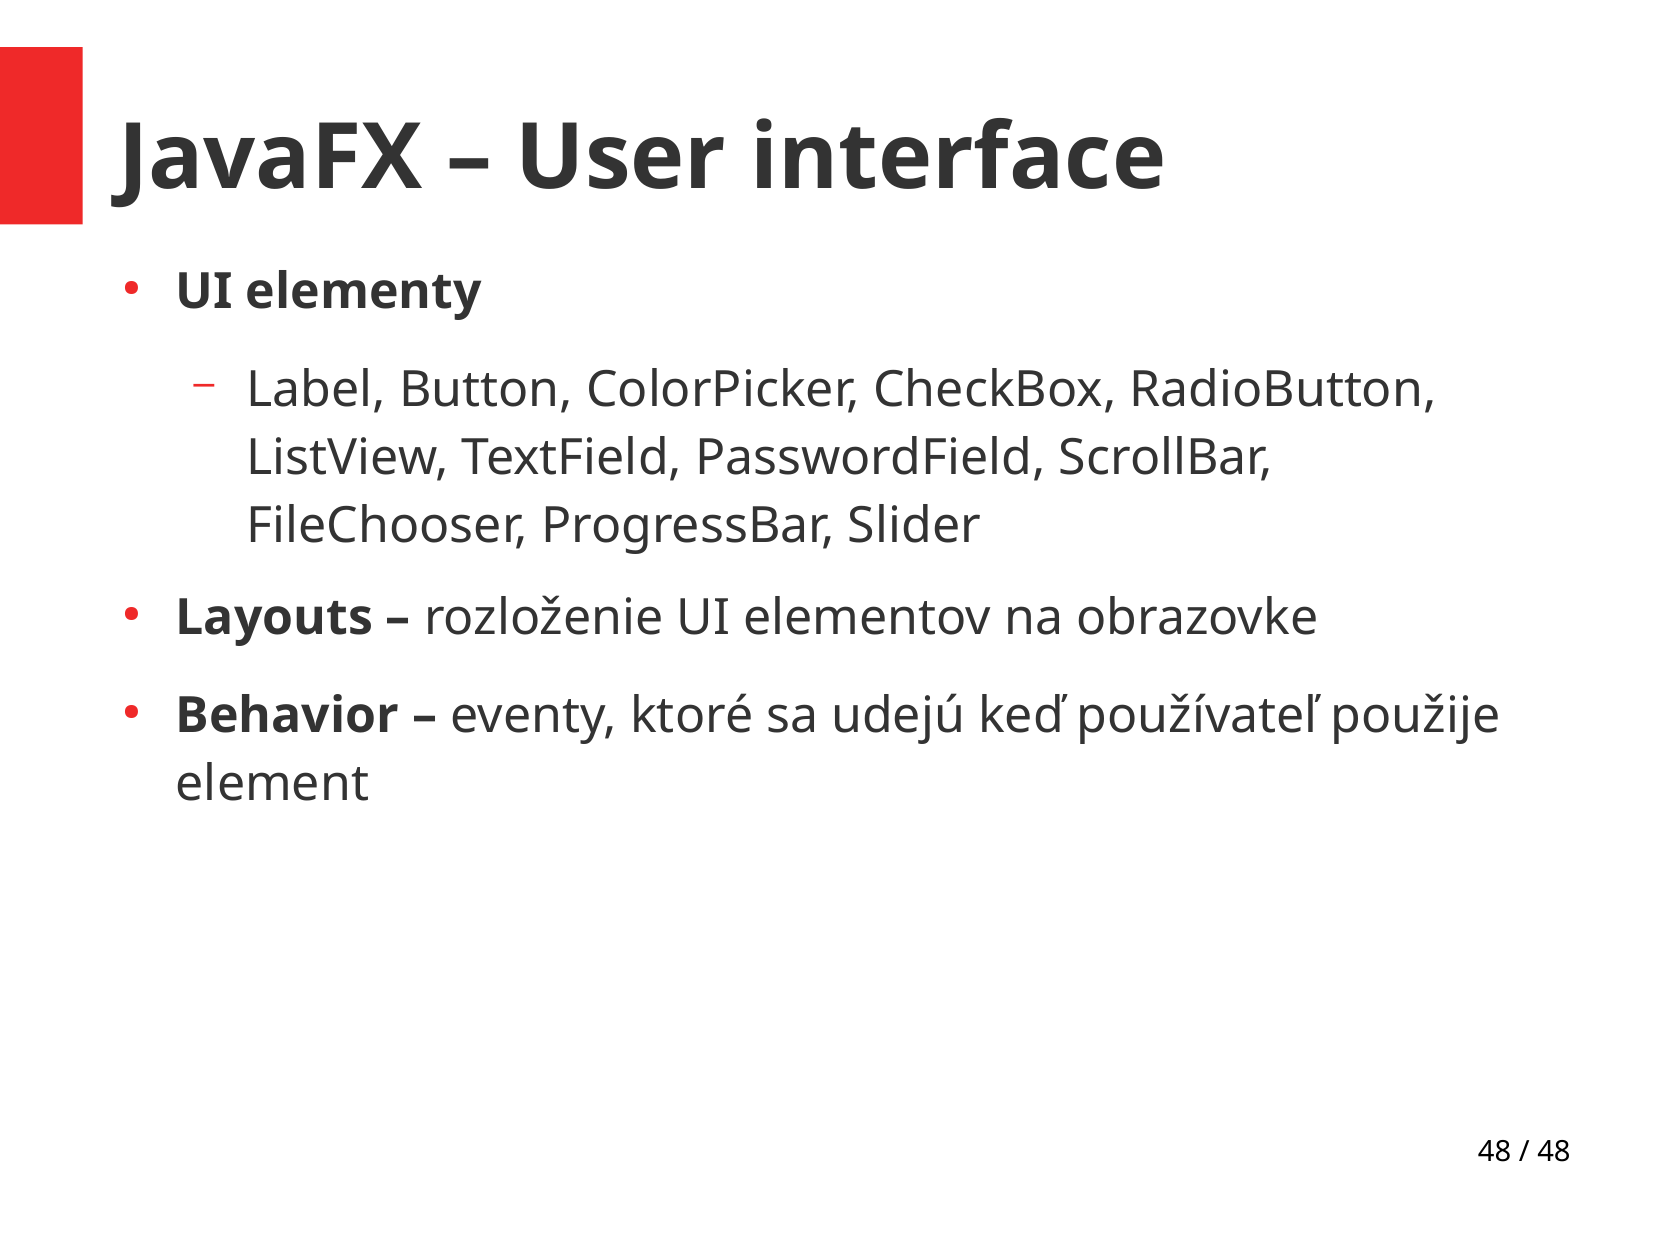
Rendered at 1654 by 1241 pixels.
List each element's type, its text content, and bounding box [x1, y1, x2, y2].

list UI elementy Label, Button, ColorPicker, CheckBox, RadioButton, ListView, TextField, PasswordField, ScrollBar, FileChooser, ProgressBar, Slider Layouts – rozloženie UI elementov na obrazovke Behavior – eventy, ktoré sa udejú keď používateľ použije element [105, 255, 1523, 975]
title JavaFX – User interface [118, 49, 1571, 257]
